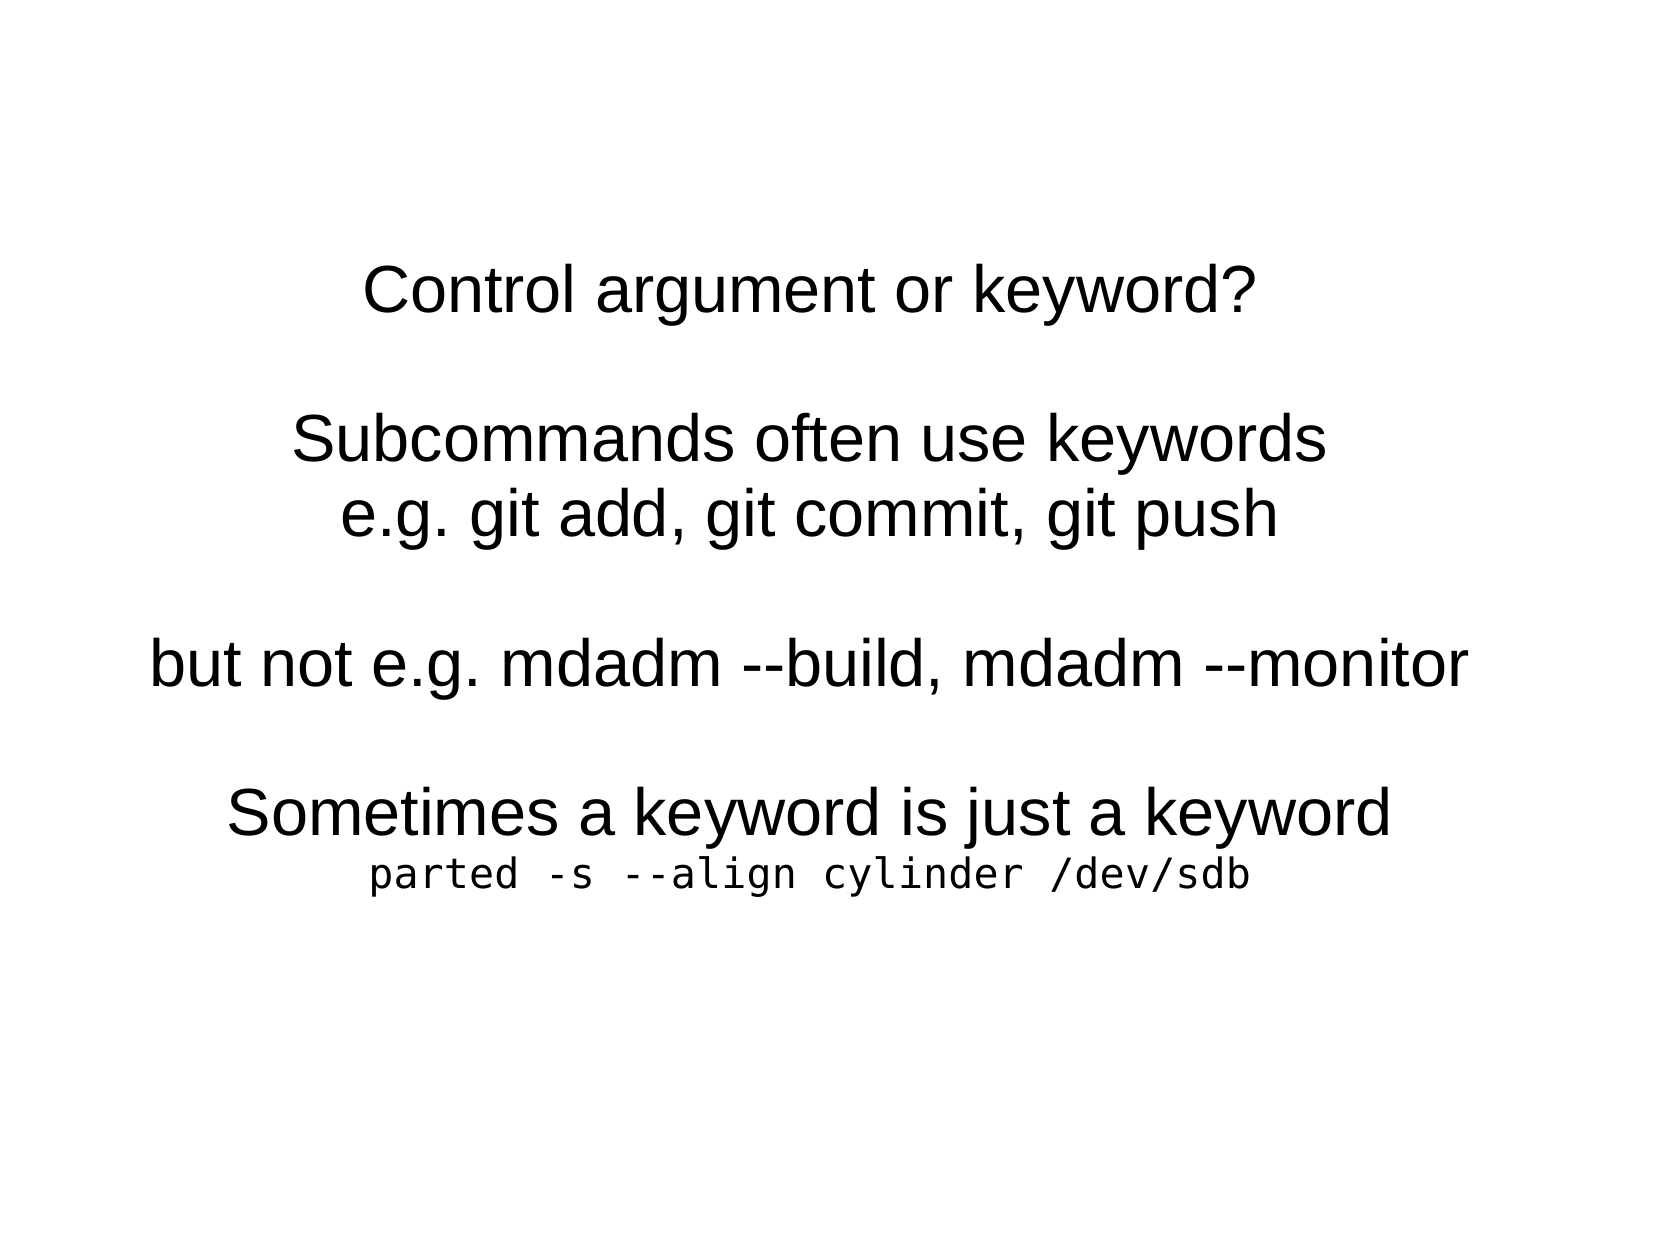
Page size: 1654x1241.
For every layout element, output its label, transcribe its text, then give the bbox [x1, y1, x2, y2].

text_box Control argument or keyword? Subcommands often use keywords e.g. git add, git commit, git push but not e.g. mdadm --build, mdadm --monitor Sometimes a keyword is just a keyword parted -s --align cylinder /dev/sdb [82, 251, 1538, 1048]
